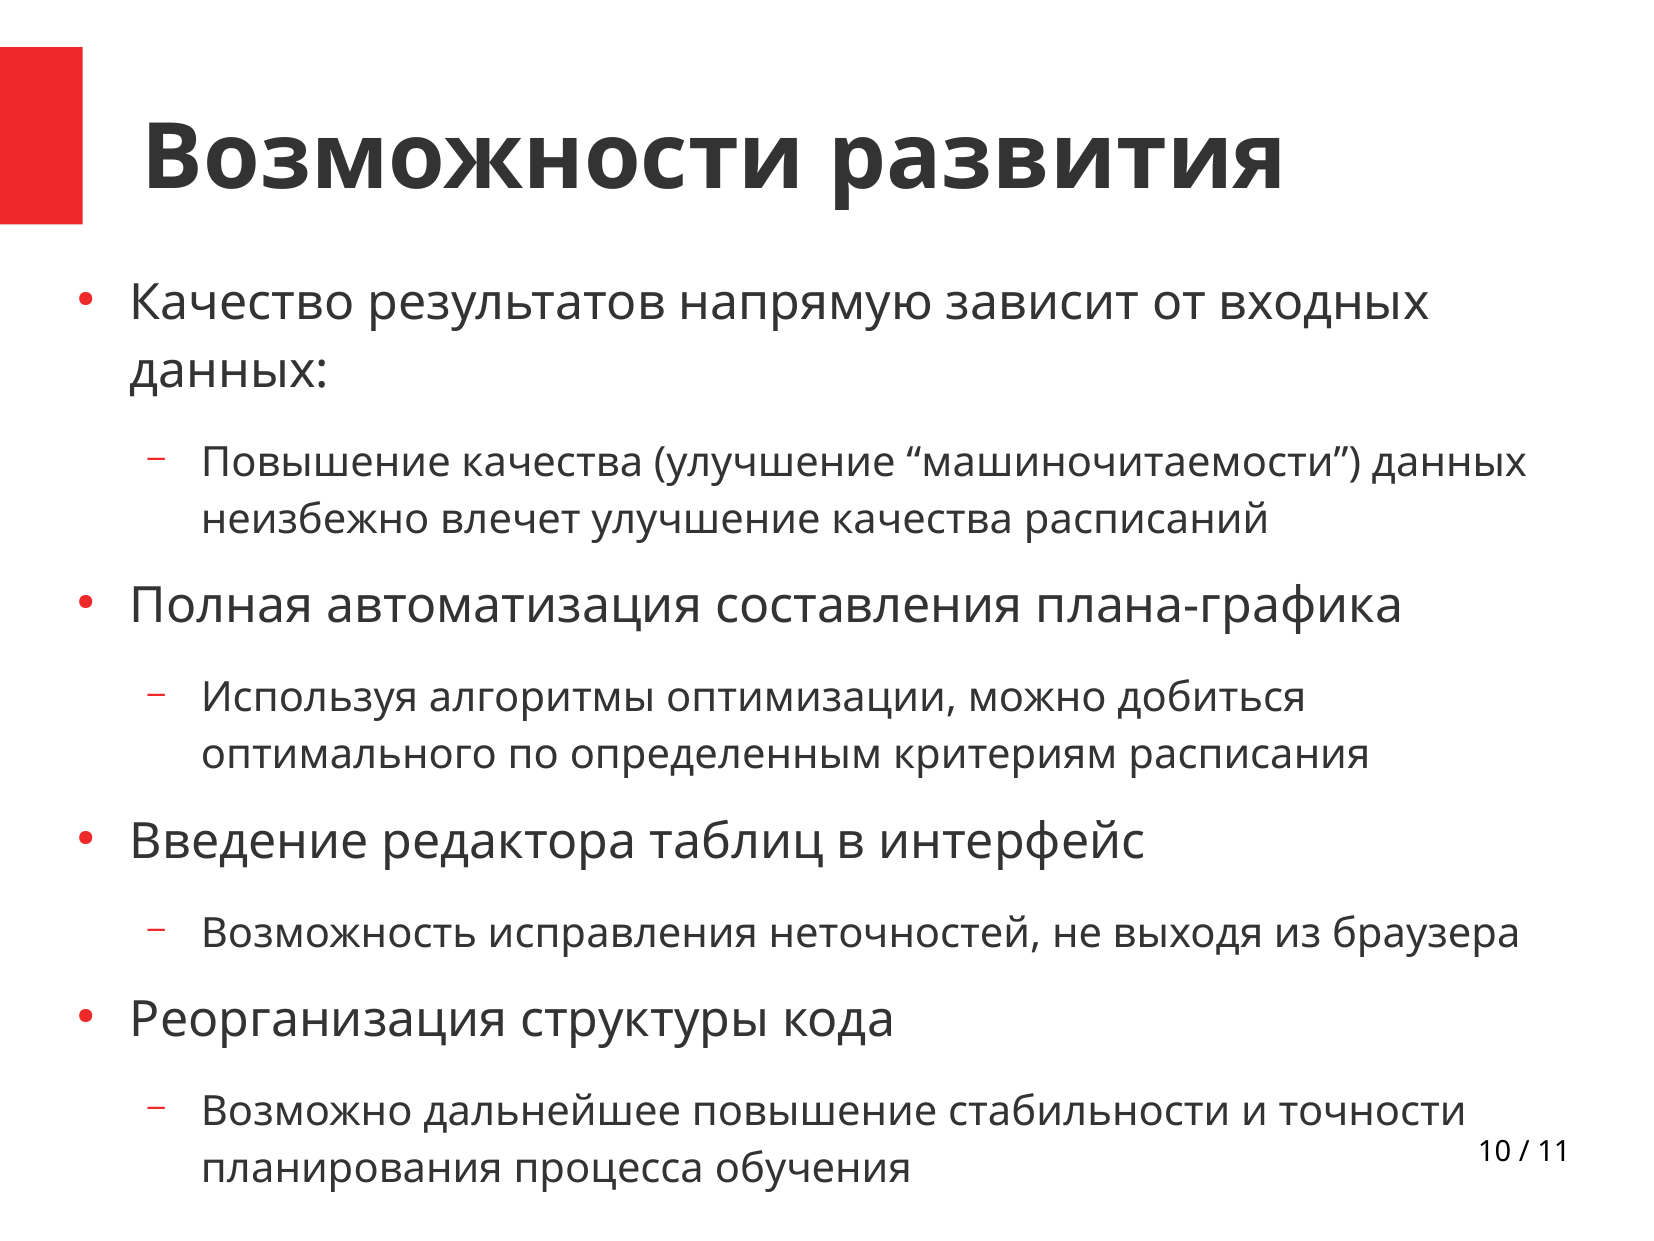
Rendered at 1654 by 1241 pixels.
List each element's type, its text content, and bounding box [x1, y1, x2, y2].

list Качество результатов напрямую зависит от входных данных: Повышение качества (улучшение “машиночитаемости”) данных неизбежно влечет улучшение качества расписаний Полная автоматизация составления плана-графика Используя алгоритмы оптимизации, можно добиться оптимального по определенным критериям расписания Введение редактора таблиц в интерфейс Возможность исправления неточностей, не выходя из браузера Реорганизация структуры кода Возможно дальнейшее повышение стабильности и точности планирования процесса обучения [59, 265, 1583, 986]
title Возможности развития [118, 49, 1571, 257]
